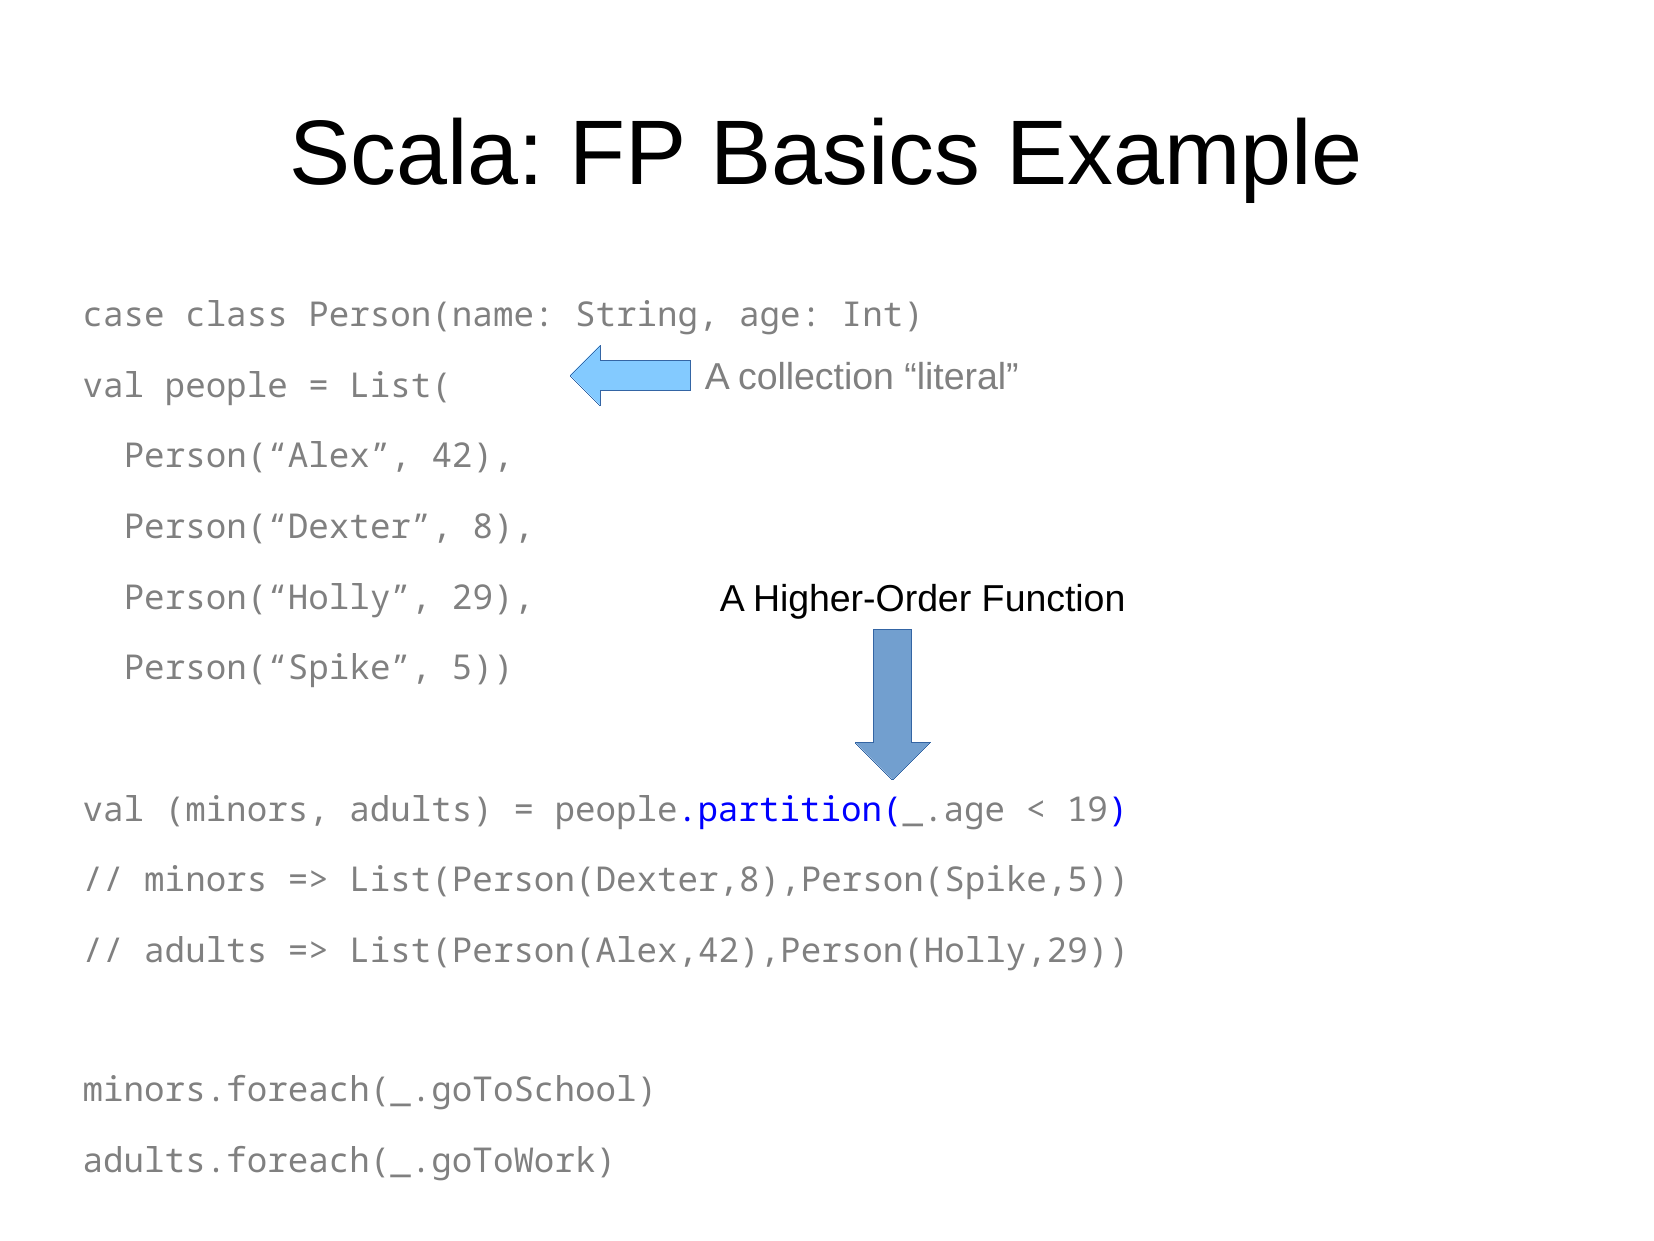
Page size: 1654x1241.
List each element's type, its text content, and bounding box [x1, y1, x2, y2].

list case class Person(name: String, age: Int) val people = List( Person(“Alex”, 42), Person(“Dexter”, 8), Person(“Holly”, 29), Person(“Spike”, 5)) val (minors, adults) = people.partition(_.age < 19) // minors => List(Person(Dexter,8),Person(Spike,5)) // adults => List(Person(Alex,42),Person(Holly,29)) minors.foreach(_.goToSchool) adults.foreach(_.goToWork) [82, 290, 1571, 1186]
text_box A collection “literal” [690, 348, 1156, 406]
text_box [570, 345, 690, 406]
text_box [855, 629, 931, 780]
text_box A Higher-Order Function [705, 570, 1216, 627]
title Scala: FP Basics Example [82, 49, 1571, 257]
